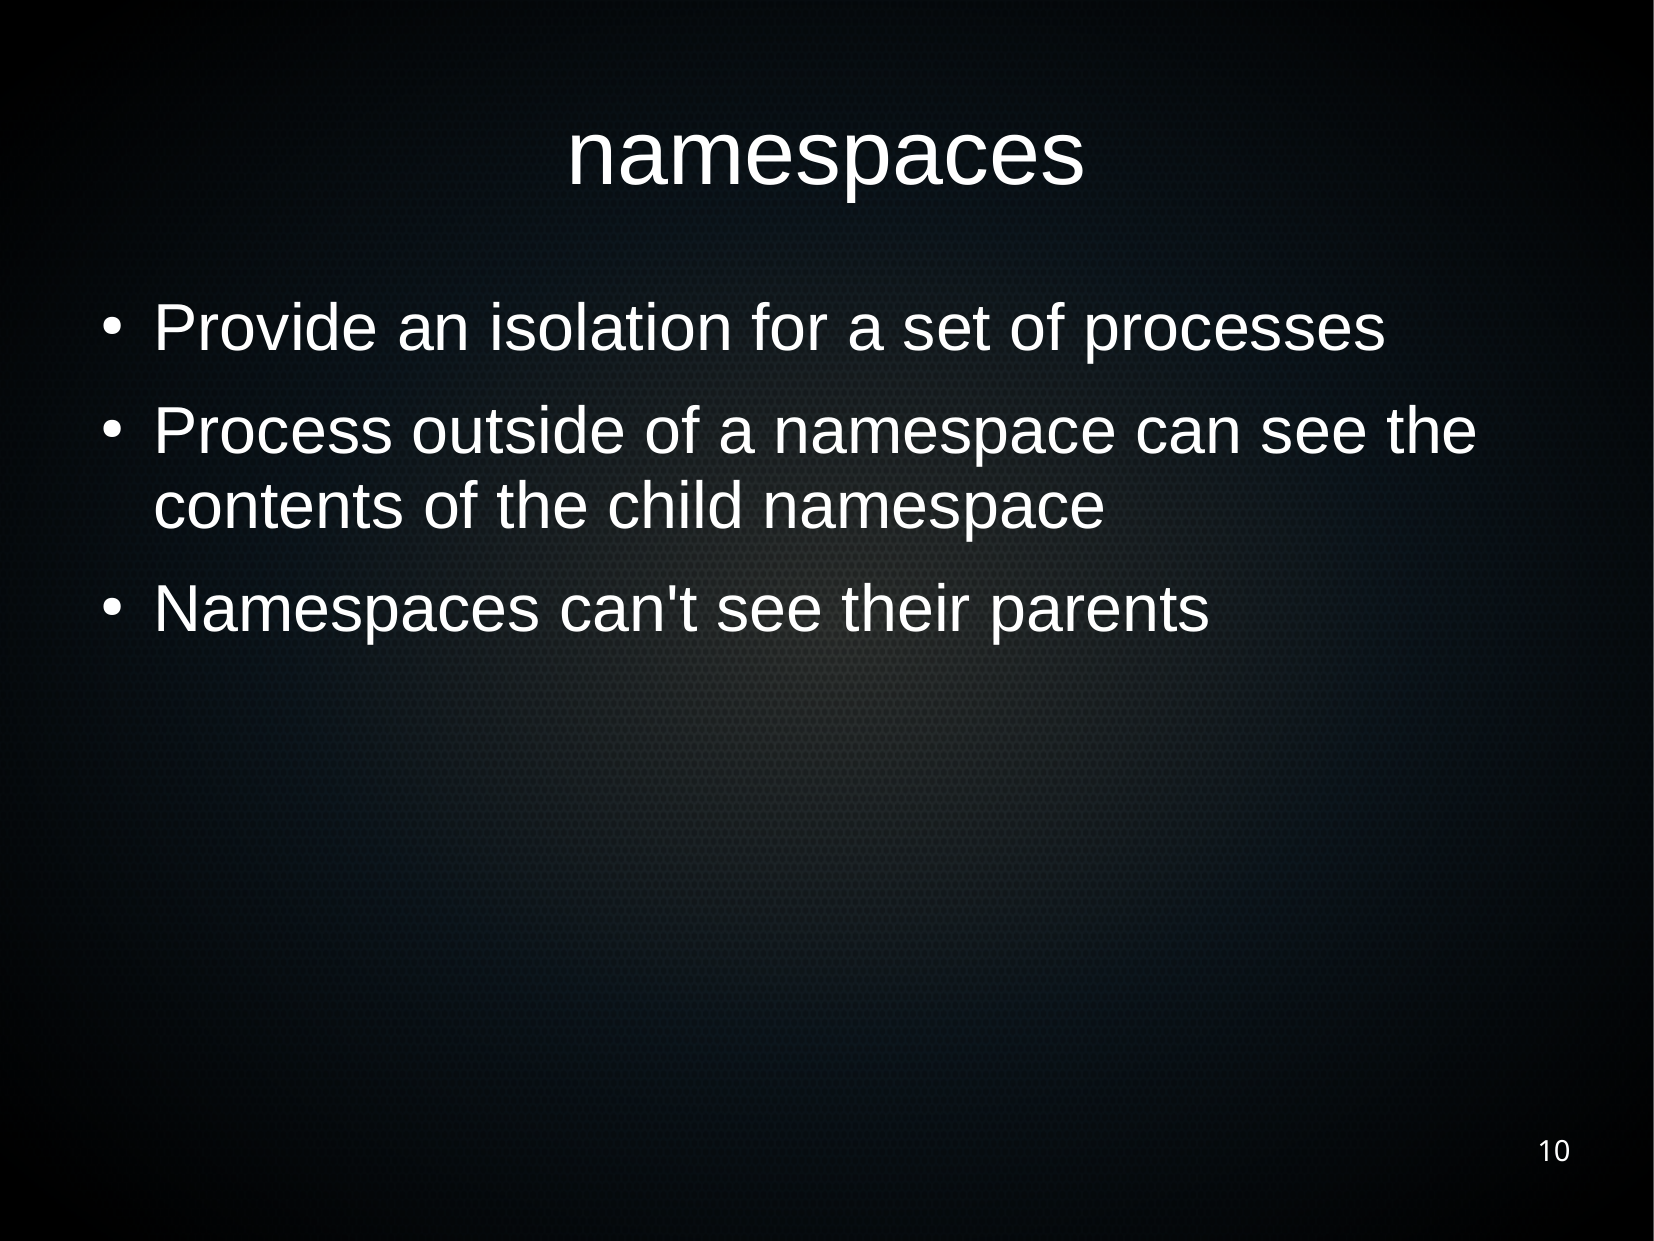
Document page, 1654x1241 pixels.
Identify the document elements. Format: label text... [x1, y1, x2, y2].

list Provide an isolation for a set of processes Process outside of a namespace can see the contents of the child namespace Namespaces can't see their parents [82, 290, 1538, 1010]
title namespaces [82, 49, 1571, 257]
picture [0, 0, 1654, 1241]
